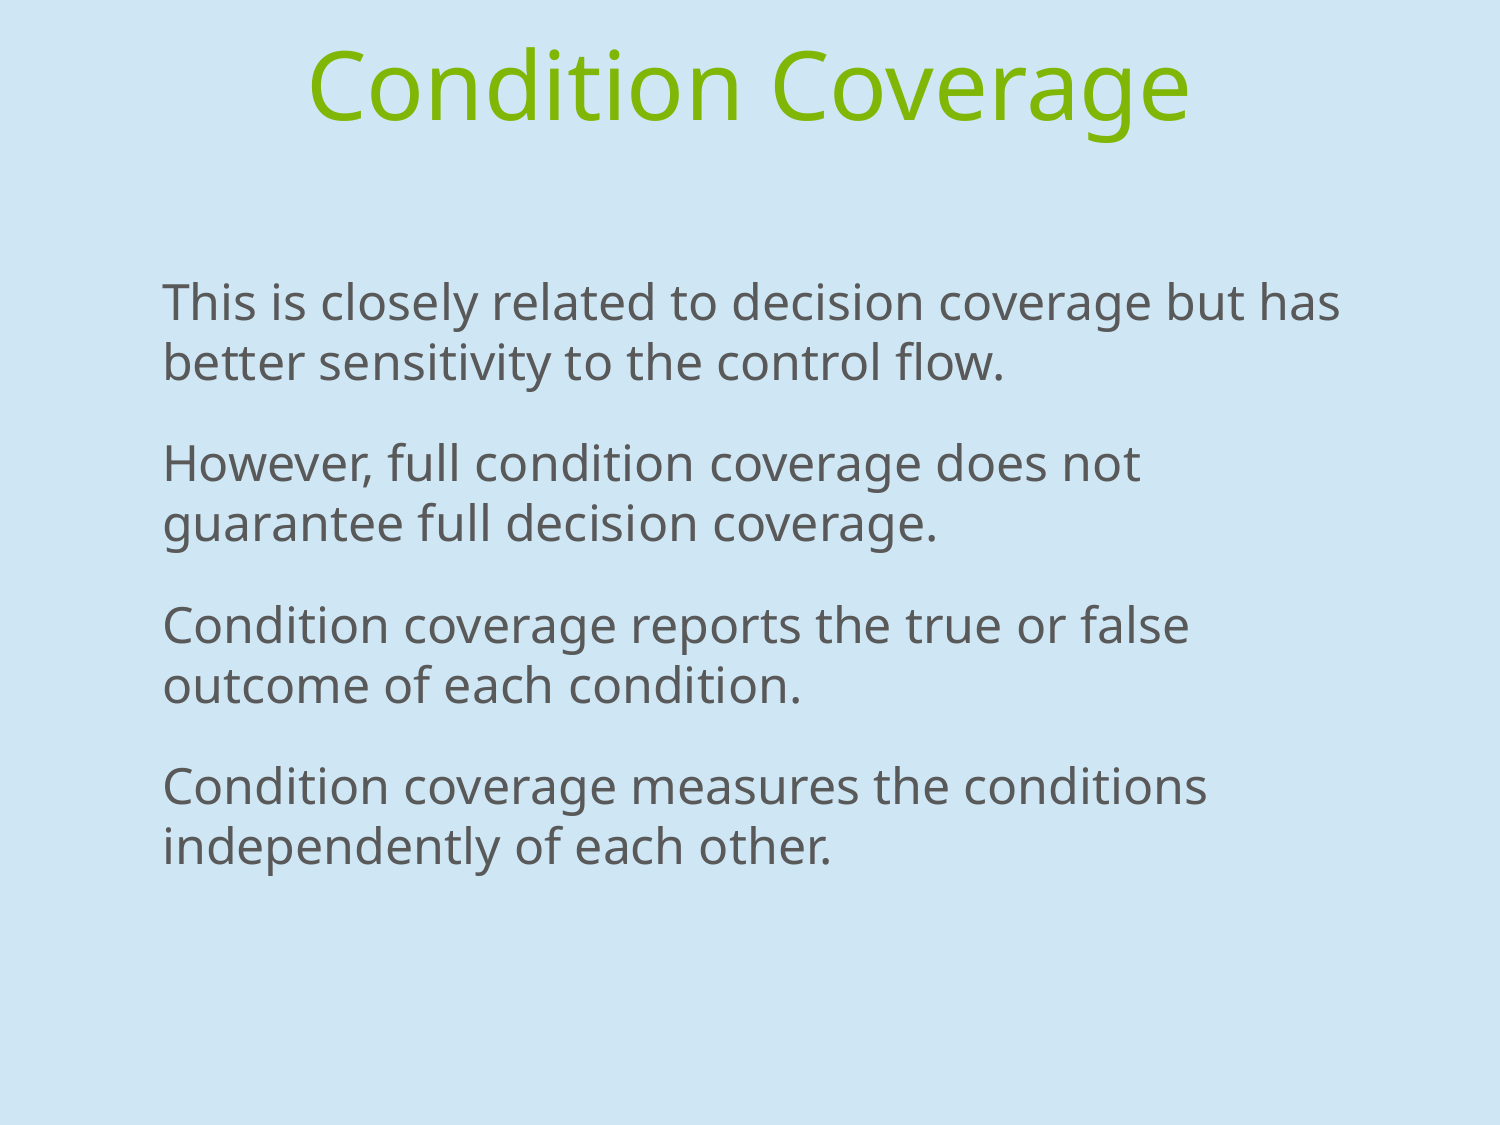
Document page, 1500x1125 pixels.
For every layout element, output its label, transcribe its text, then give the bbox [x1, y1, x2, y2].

list This is closely related to decision coverage but has better sensitivity to the control flow. However, full condition coverage does not guarantee full decision coverage. Condition coverage reports the true or false outcome of each condition. Condition coverage measures the conditions independently of each other. [90, 262, 1410, 975]
title Condition Coverage [90, 17, 1410, 237]
